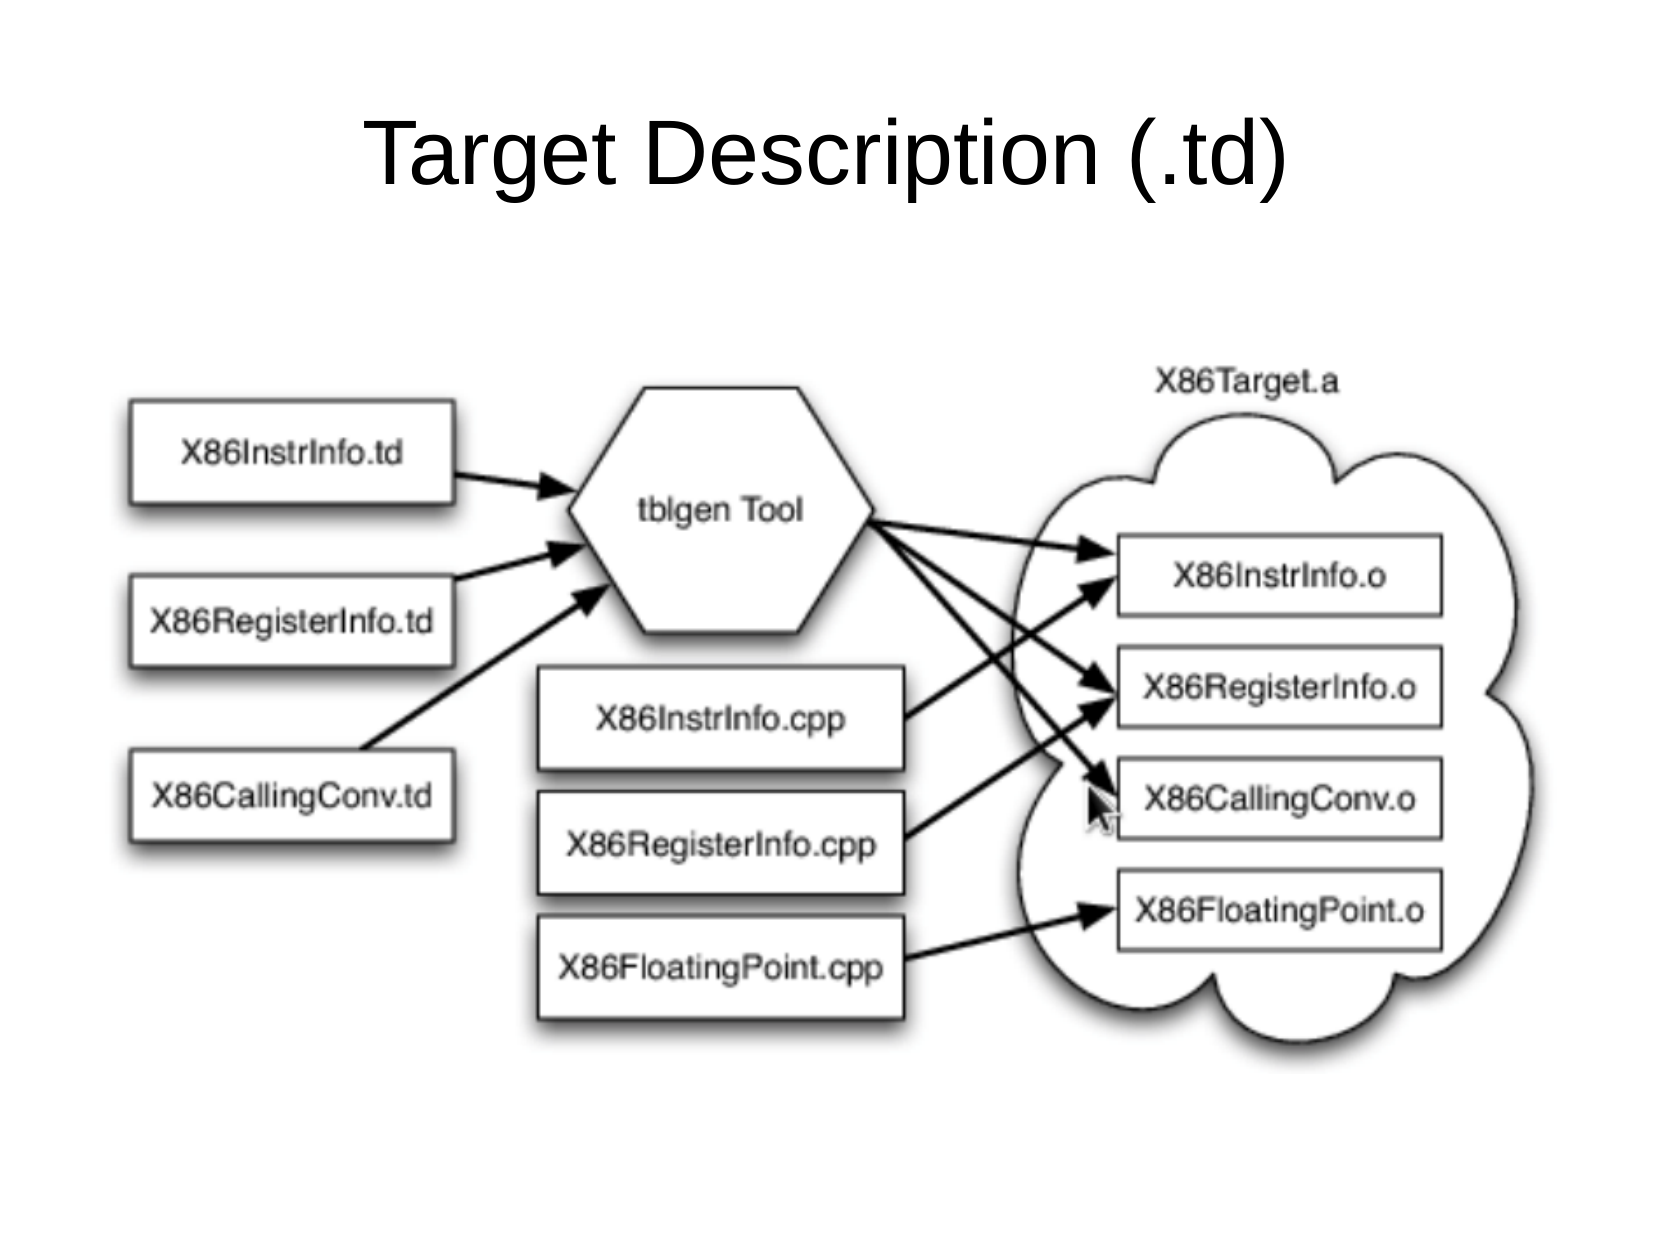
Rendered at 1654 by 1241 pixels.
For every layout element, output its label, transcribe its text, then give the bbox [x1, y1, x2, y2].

picture [82, 324, 1571, 1075]
title Target Description (.td) [82, 49, 1571, 257]
